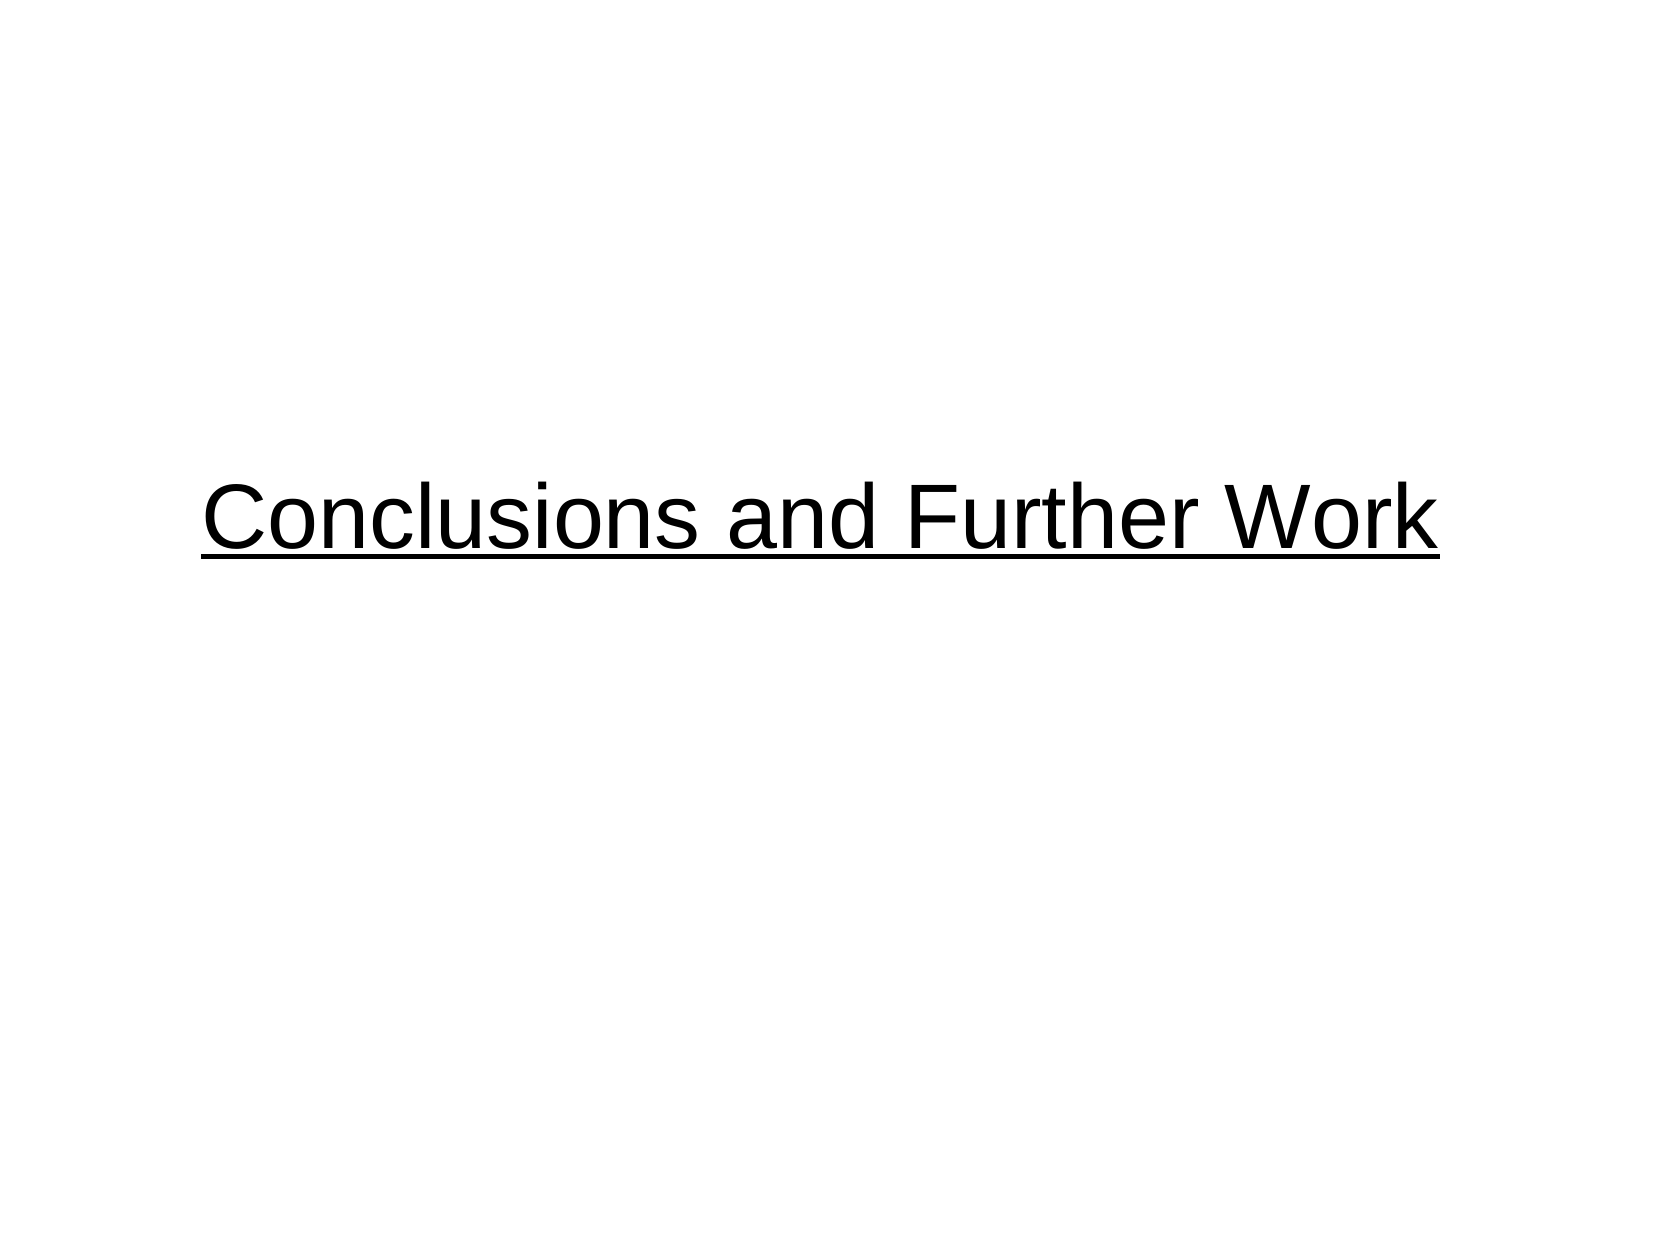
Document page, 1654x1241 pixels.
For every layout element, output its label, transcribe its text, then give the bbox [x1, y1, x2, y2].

title Conclusions and Further Work [76, 413, 1565, 621]
